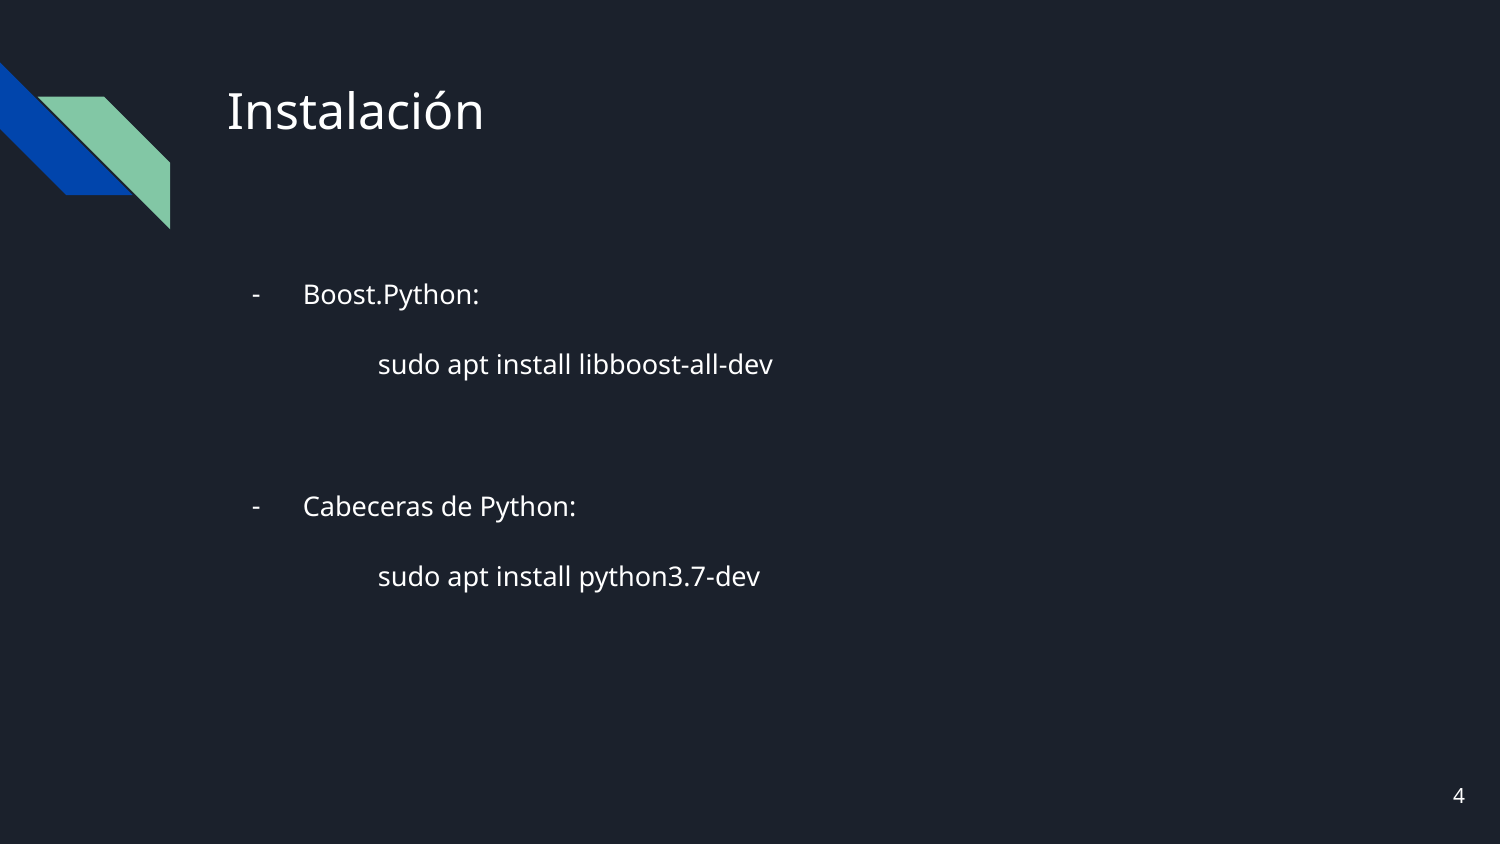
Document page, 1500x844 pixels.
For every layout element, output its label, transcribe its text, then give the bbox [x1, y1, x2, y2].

title Instalación [212, 64, 1368, 215]
slide_number <number> [1389, 764, 1480, 830]
list Boost.Python: sudo apt install libboost-all-dev Cabeceras de Python: sudo apt install python3.7-dev [212, 257, 1368, 735]
